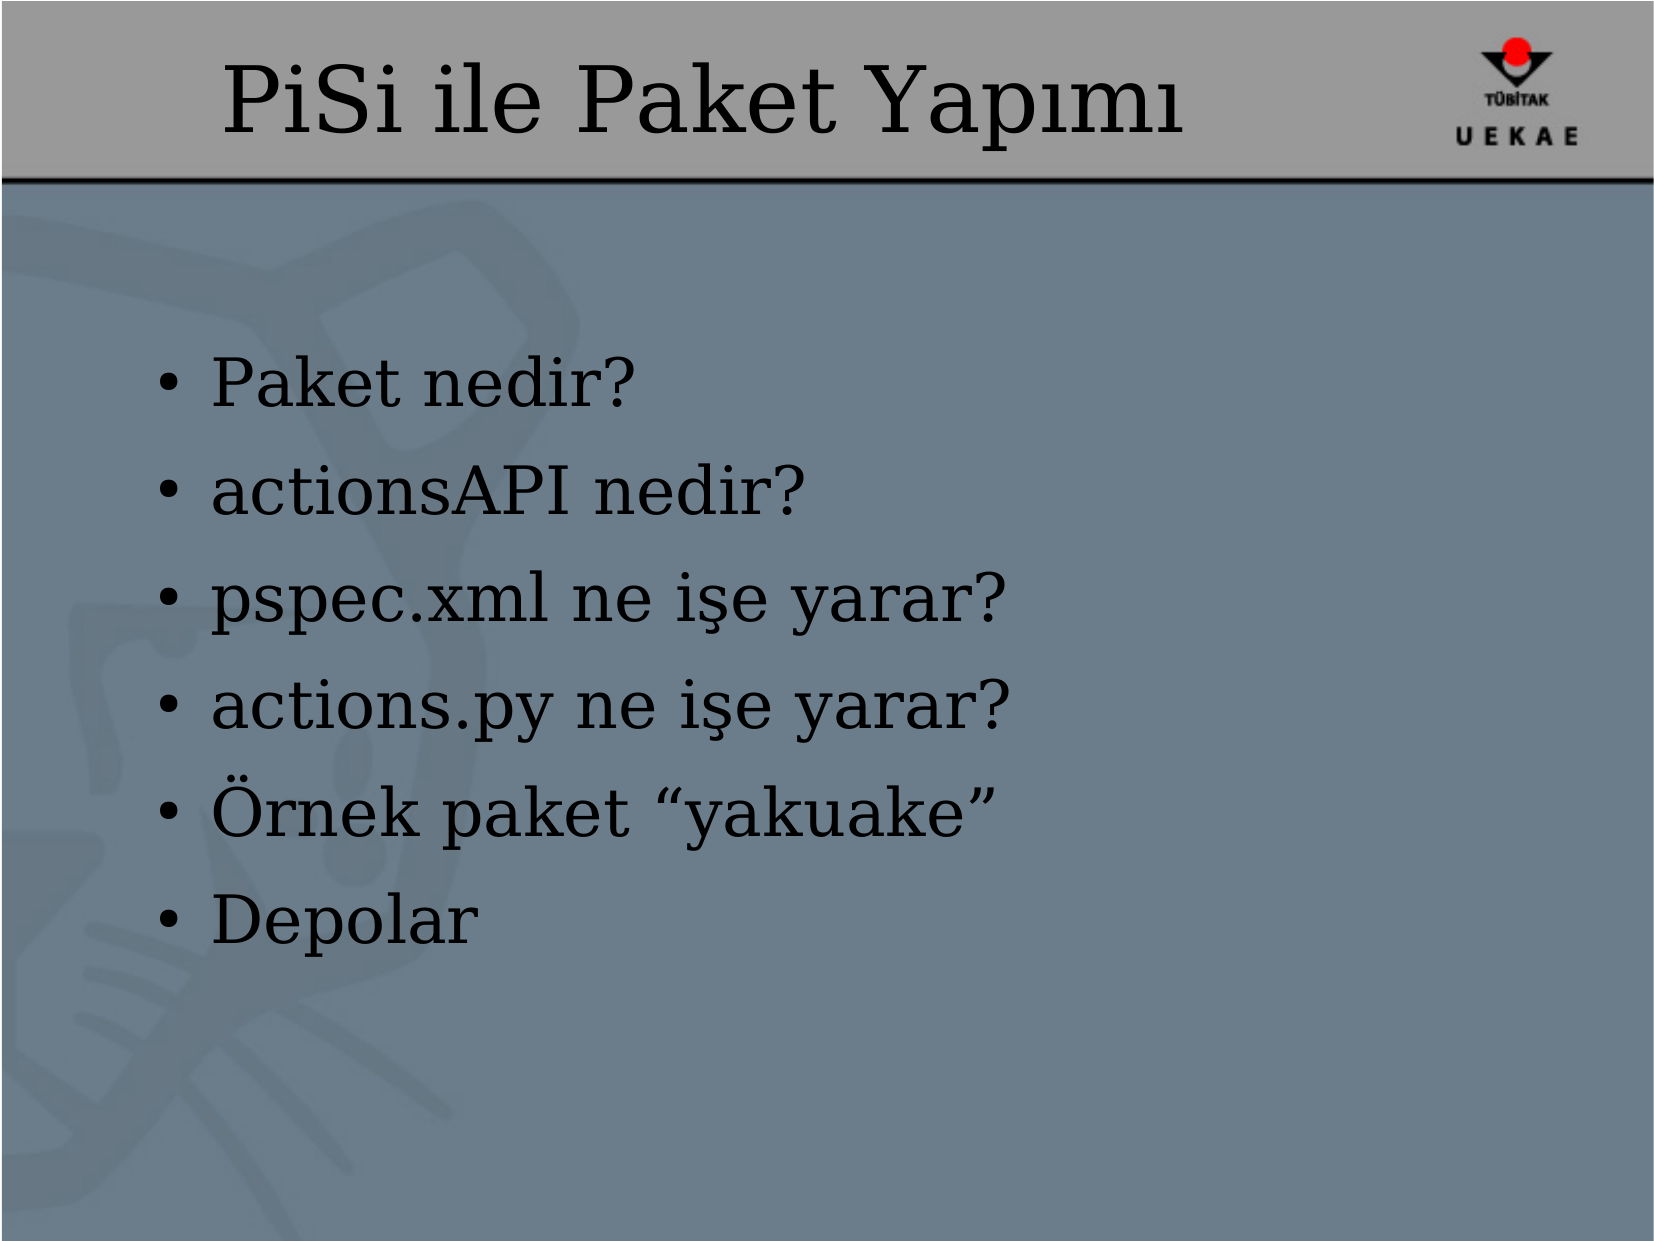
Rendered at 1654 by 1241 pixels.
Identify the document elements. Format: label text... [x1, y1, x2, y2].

list Paket nedir? actionsAPI nedir? pspec.xml ne işe yarar? actions.py ne işe yarar? Örnek paket “yakuake” Depolar [121, 344, 1534, 1127]
picture [1, 1, 1654, 1241]
title PiSi ile Paket Yapımı [0, 0, 1410, 204]
